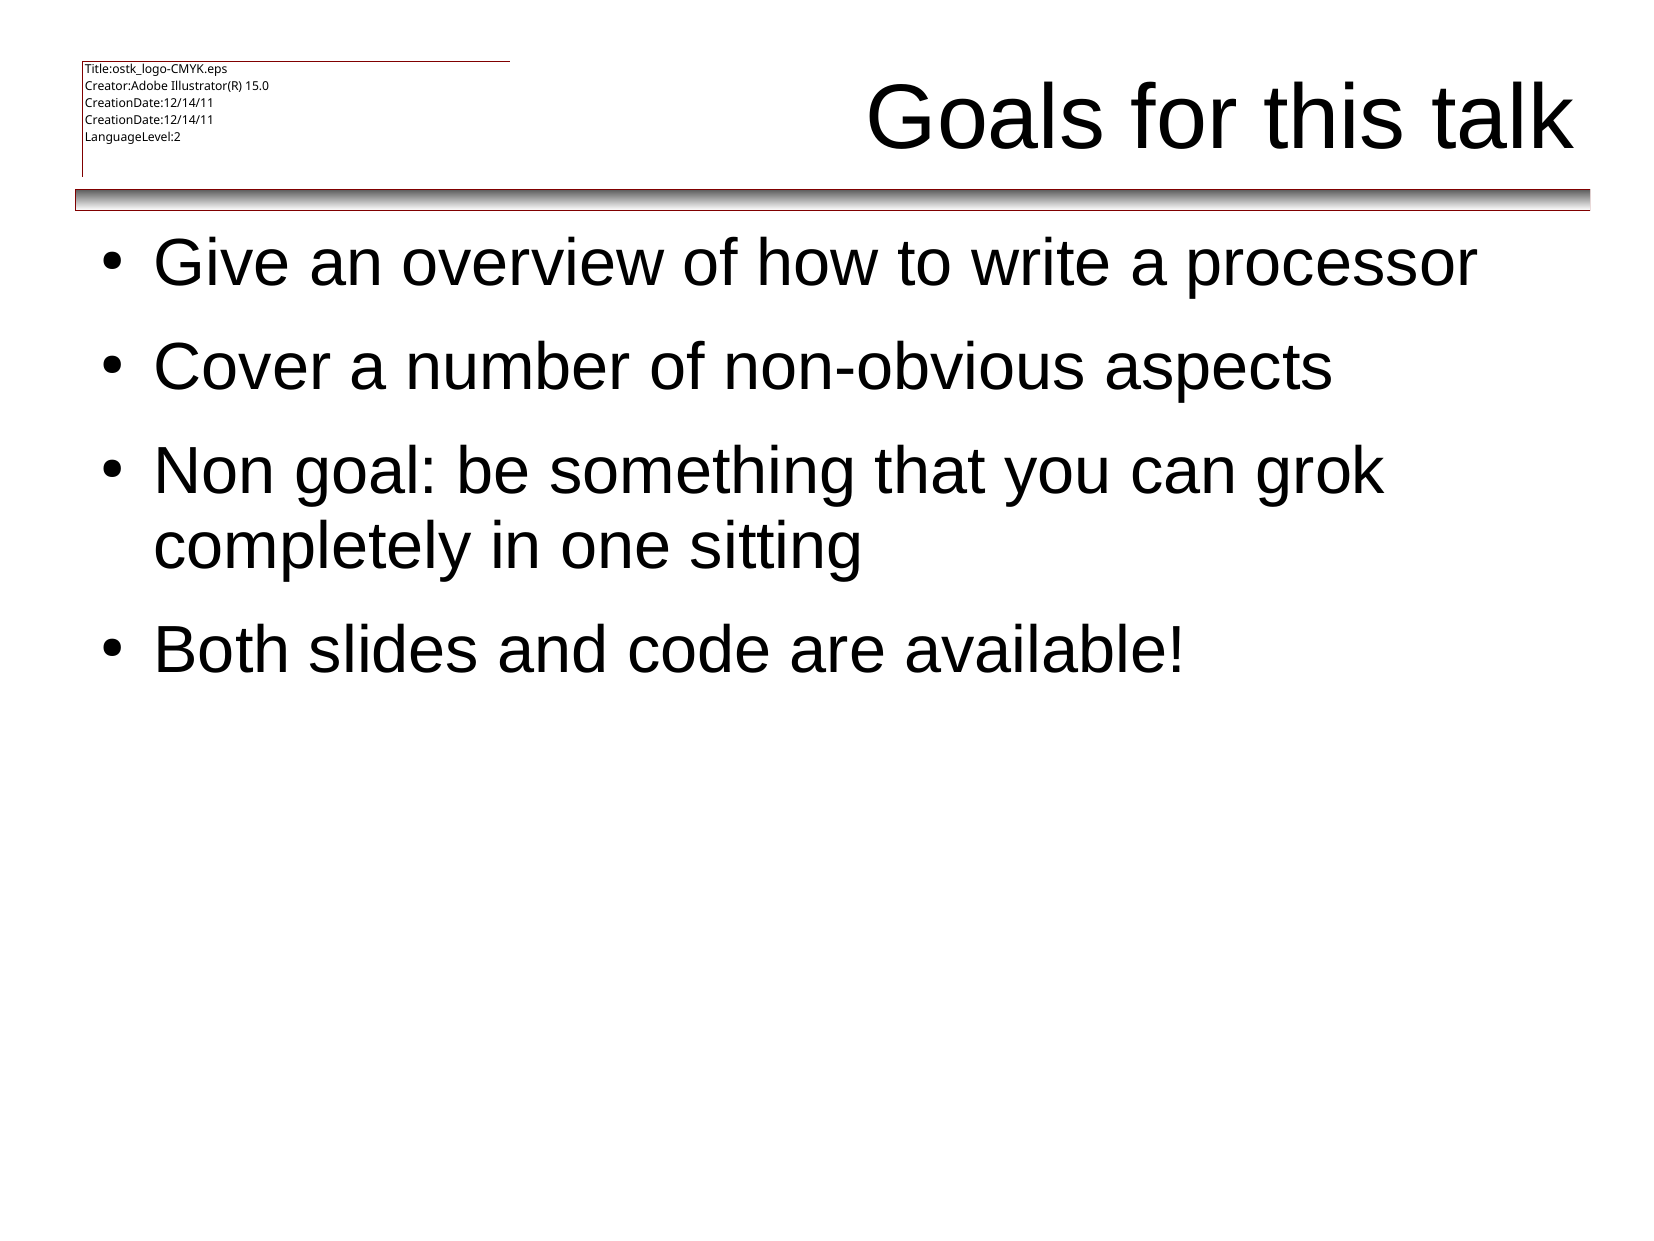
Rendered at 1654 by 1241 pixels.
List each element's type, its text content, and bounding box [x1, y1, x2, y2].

list Give an overview of how to write a processor Cover a number of non-obvious aspects Non goal: be something that you can grok completely in one sitting Both slides and code are available! [82, 225, 1538, 945]
title Goals for this talk [529, 65, 1576, 169]
